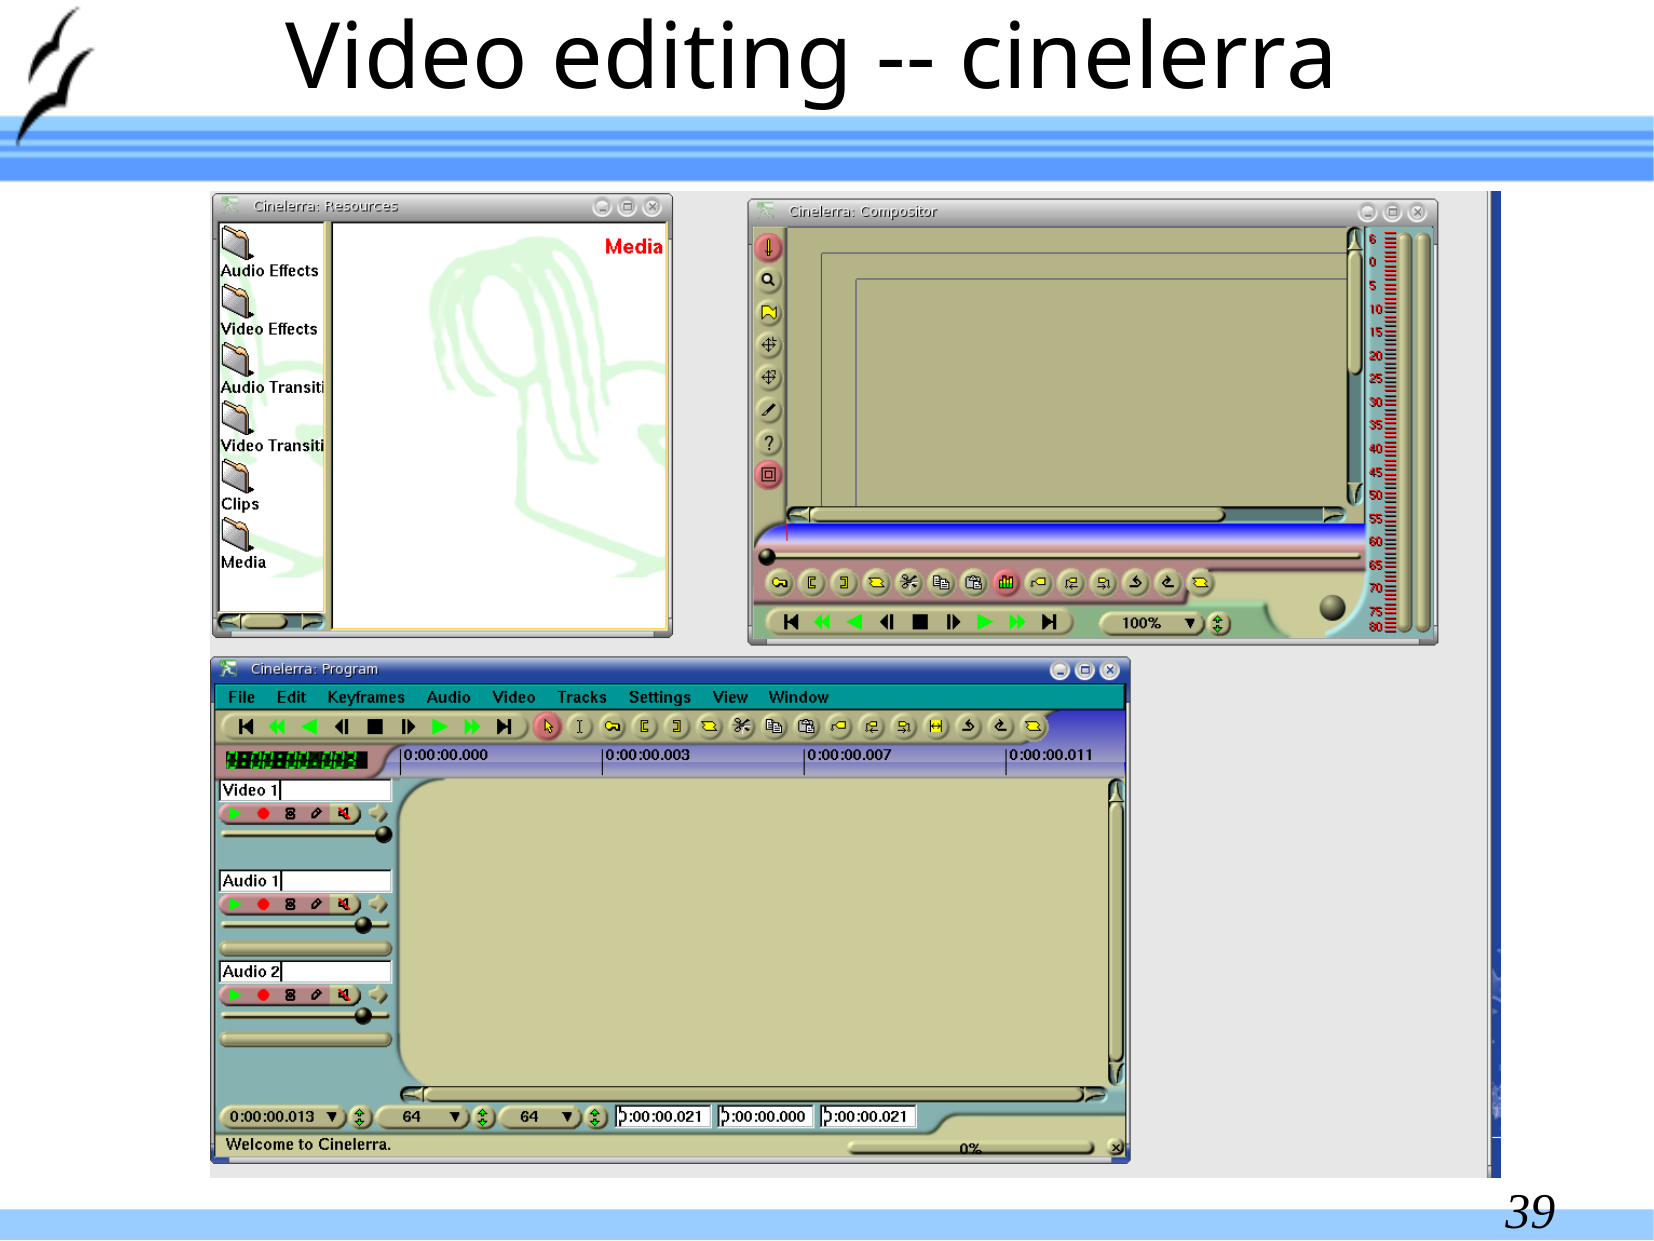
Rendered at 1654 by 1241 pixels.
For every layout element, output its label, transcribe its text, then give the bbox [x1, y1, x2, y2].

picture [0, 0, 1654, 188]
title Video editing -- cinelerra [94, 0, 1507, 121]
picture [210, 191, 1501, 1178]
